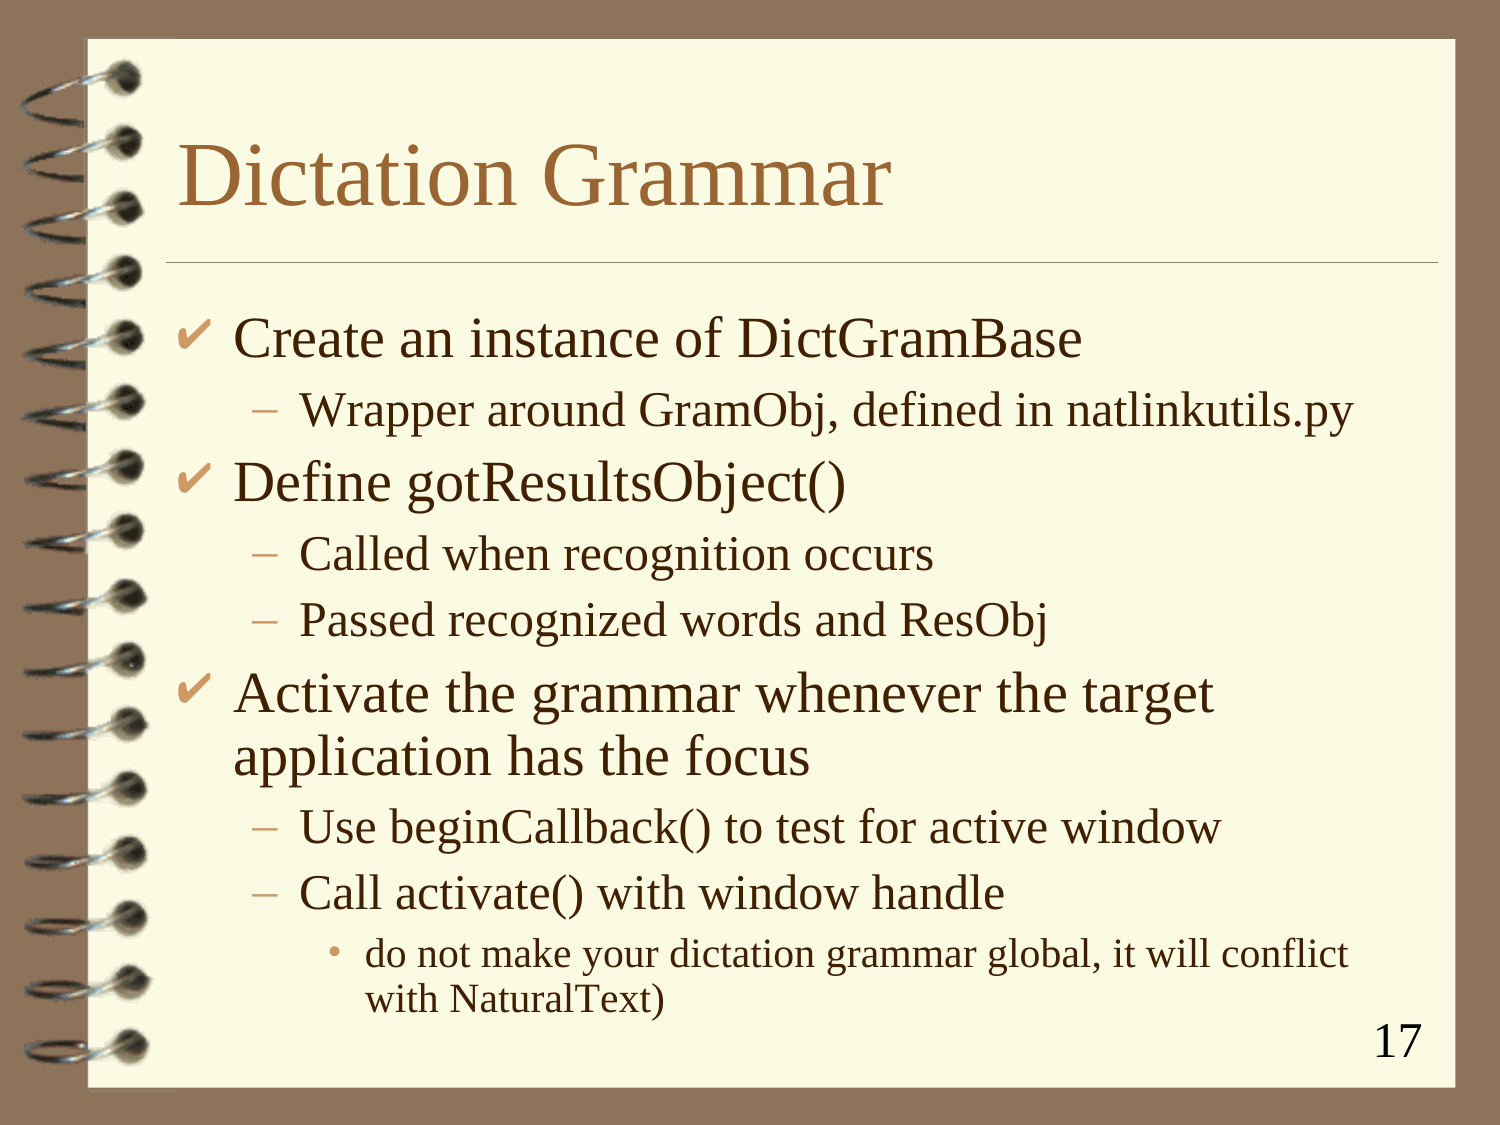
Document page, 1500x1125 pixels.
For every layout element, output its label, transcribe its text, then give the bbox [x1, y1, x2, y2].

list Create an instance of DictGramBase Wrapper around GramObj, defined in natlinkutils.py Define gotResultsObject() Called when recognition occurs Passed recognized words and ResObj Activate the grammar whenever the target application has the focus Use beginCallback() to test for active window Call activate() with window handle do not make your dictation grammar global, it will conflict with NaturalText) [162, 299, 1438, 976]
title Dictation Grammar [162, 74, 1438, 263]
picture [0, 0, 175, 1125]
